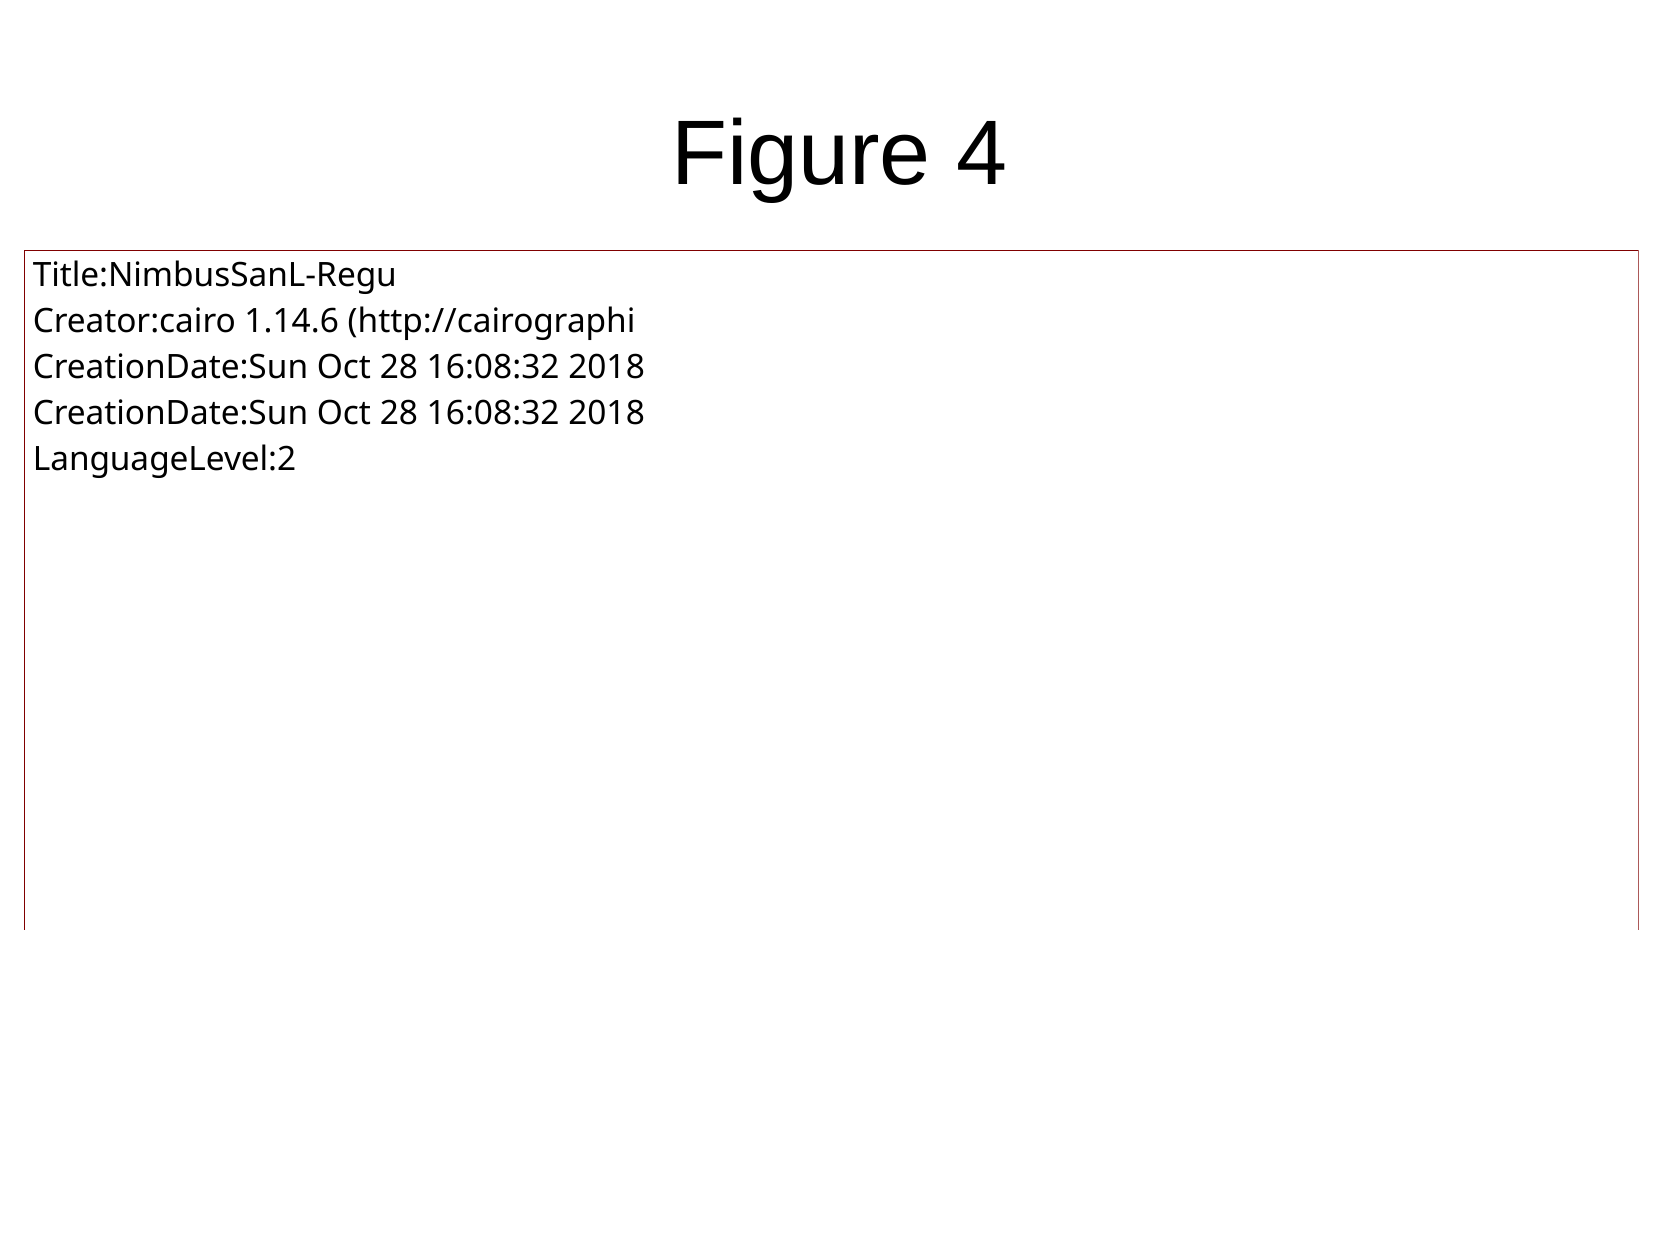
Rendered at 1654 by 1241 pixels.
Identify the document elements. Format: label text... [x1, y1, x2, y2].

title Figure 4 [82, 49, 1571, 248]
picture [21, 248, 1639, 930]
